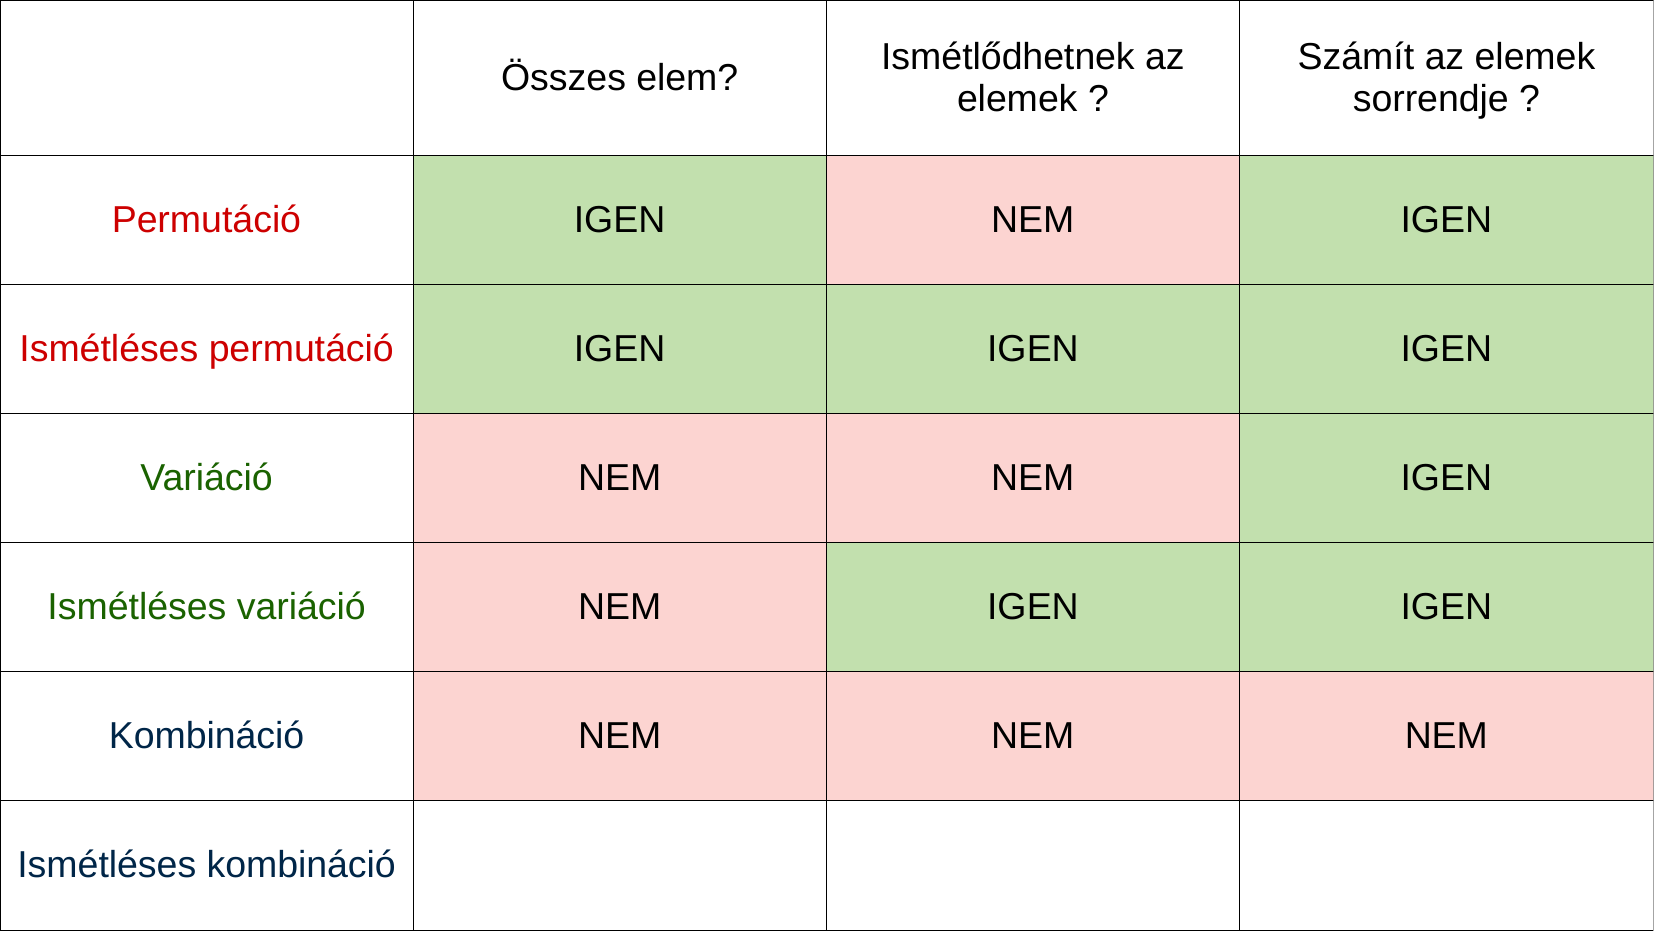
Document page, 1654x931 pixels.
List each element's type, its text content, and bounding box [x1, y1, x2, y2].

table_cell NEM [827, 156, 1239, 284]
table_header Számít az elemek sorrendje ? [1240, 1, 1653, 155]
table_header [1, 1, 413, 155]
table_cell Variáció [1, 414, 413, 542]
table_cell IGEN [1240, 156, 1653, 284]
table_cell [414, 801, 826, 930]
table_cell NEM [827, 414, 1239, 542]
table_cell NEM [414, 543, 826, 671]
table_cell Ismétléses kombináció [1, 801, 413, 930]
table_cell IGEN [1240, 285, 1653, 413]
table_cell NEM [414, 672, 826, 800]
table_cell [827, 801, 1239, 930]
table_cell Ismétléses variáció [1, 543, 413, 671]
table_cell IGEN [1240, 414, 1653, 542]
table_cell Permutáció [1, 156, 413, 284]
table_cell IGEN [1240, 543, 1653, 671]
table_cell NEM [827, 672, 1239, 800]
table_cell [1240, 801, 1653, 930]
table_cell NEM [1240, 672, 1653, 800]
table_cell Kombináció [1, 672, 413, 800]
table_cell Ismétléses permutáció [1, 285, 413, 413]
table_cell NEM [414, 414, 826, 542]
table_cell IGEN [827, 285, 1239, 413]
table_header Ismétlődhetnek az elemek ? [827, 1, 1239, 155]
table_cell IGEN [414, 285, 826, 413]
table_cell IGEN [414, 156, 826, 284]
table_header Összes elem? [414, 1, 826, 155]
table_cell IGEN [827, 543, 1239, 671]
